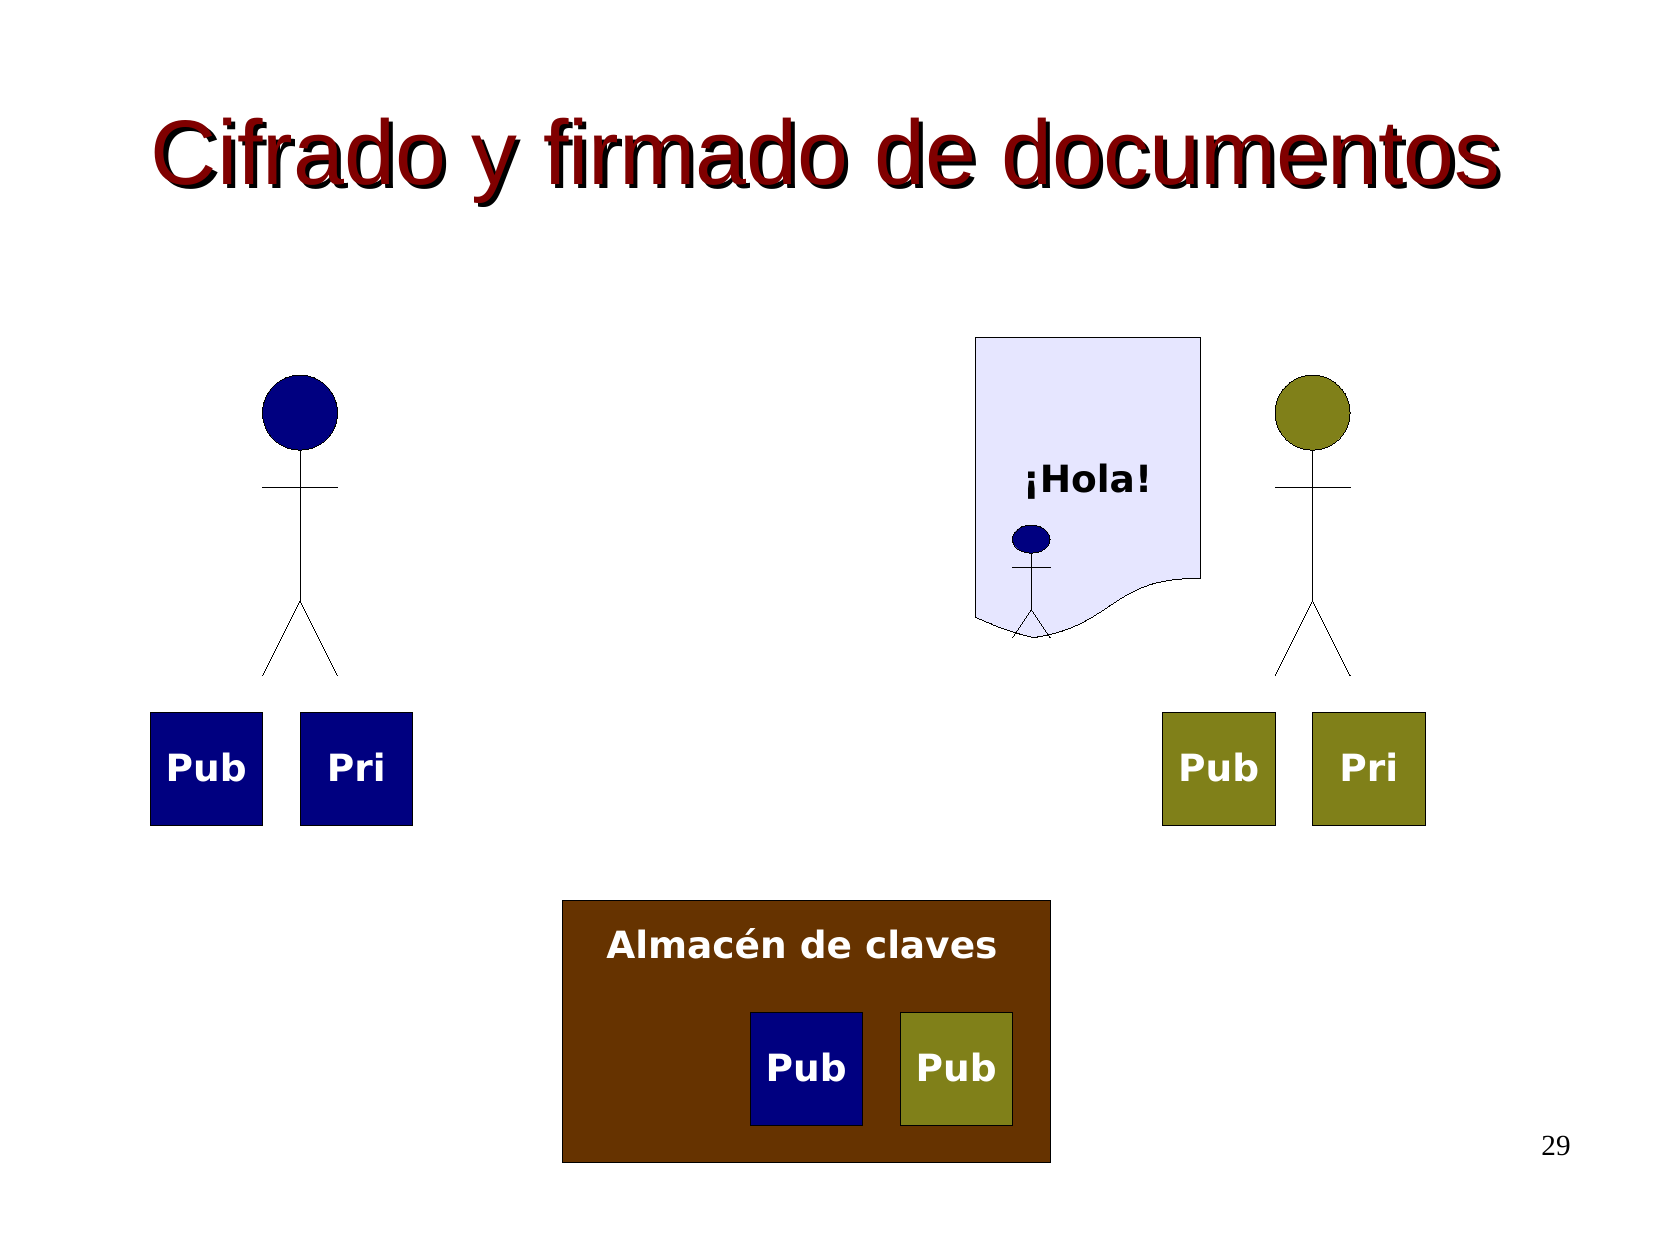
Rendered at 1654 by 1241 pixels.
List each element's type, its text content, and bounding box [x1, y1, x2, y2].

title Cifrado y firmado de documentos [82, 56, 1571, 250]
text_box [1275, 375, 1351, 451]
text_box Pri [300, 712, 413, 826]
text_box [1012, 525, 1051, 554]
text_box Pub [1162, 712, 1276, 826]
text_box Almacén de claves [591, 916, 1013, 976]
text_box Pub [150, 712, 263, 826]
text_box [562, 900, 1051, 1163]
text_box Pri [1312, 712, 1426, 826]
text_box Pub [900, 1012, 1013, 1126]
text_box ¡Hola! [975, 337, 1201, 638]
text_box [262, 375, 338, 451]
text_box Pub [750, 1012, 863, 1126]
